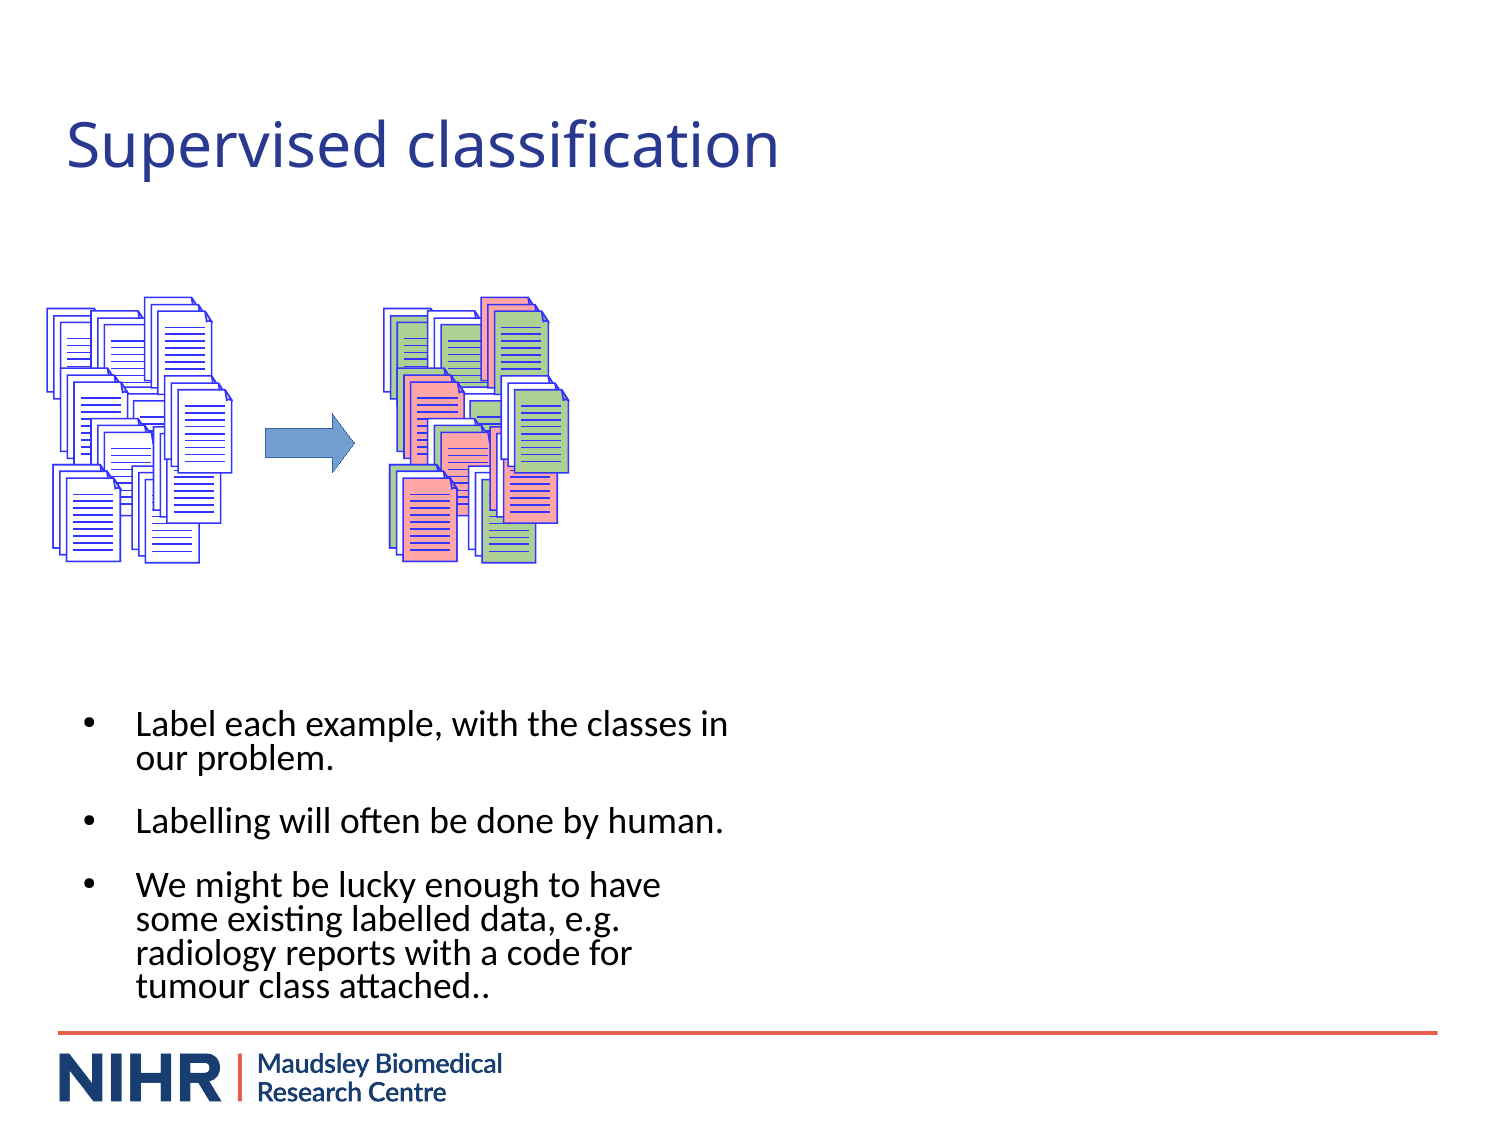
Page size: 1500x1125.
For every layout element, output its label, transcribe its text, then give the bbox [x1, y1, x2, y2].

text_box [383, 297, 569, 563]
title Supervised classification [51, 89, 1450, 223]
list Label each example, with the classes in our problem. Labelling will often be done by human. We might be lucky enough to have some existing labelled data, e.g. radiology reports with a code for tumour class attached.. [64, 708, 739, 939]
text_box [265, 413, 355, 473]
picture [29, 1018, 531, 1125]
text_box [47, 297, 232, 563]
